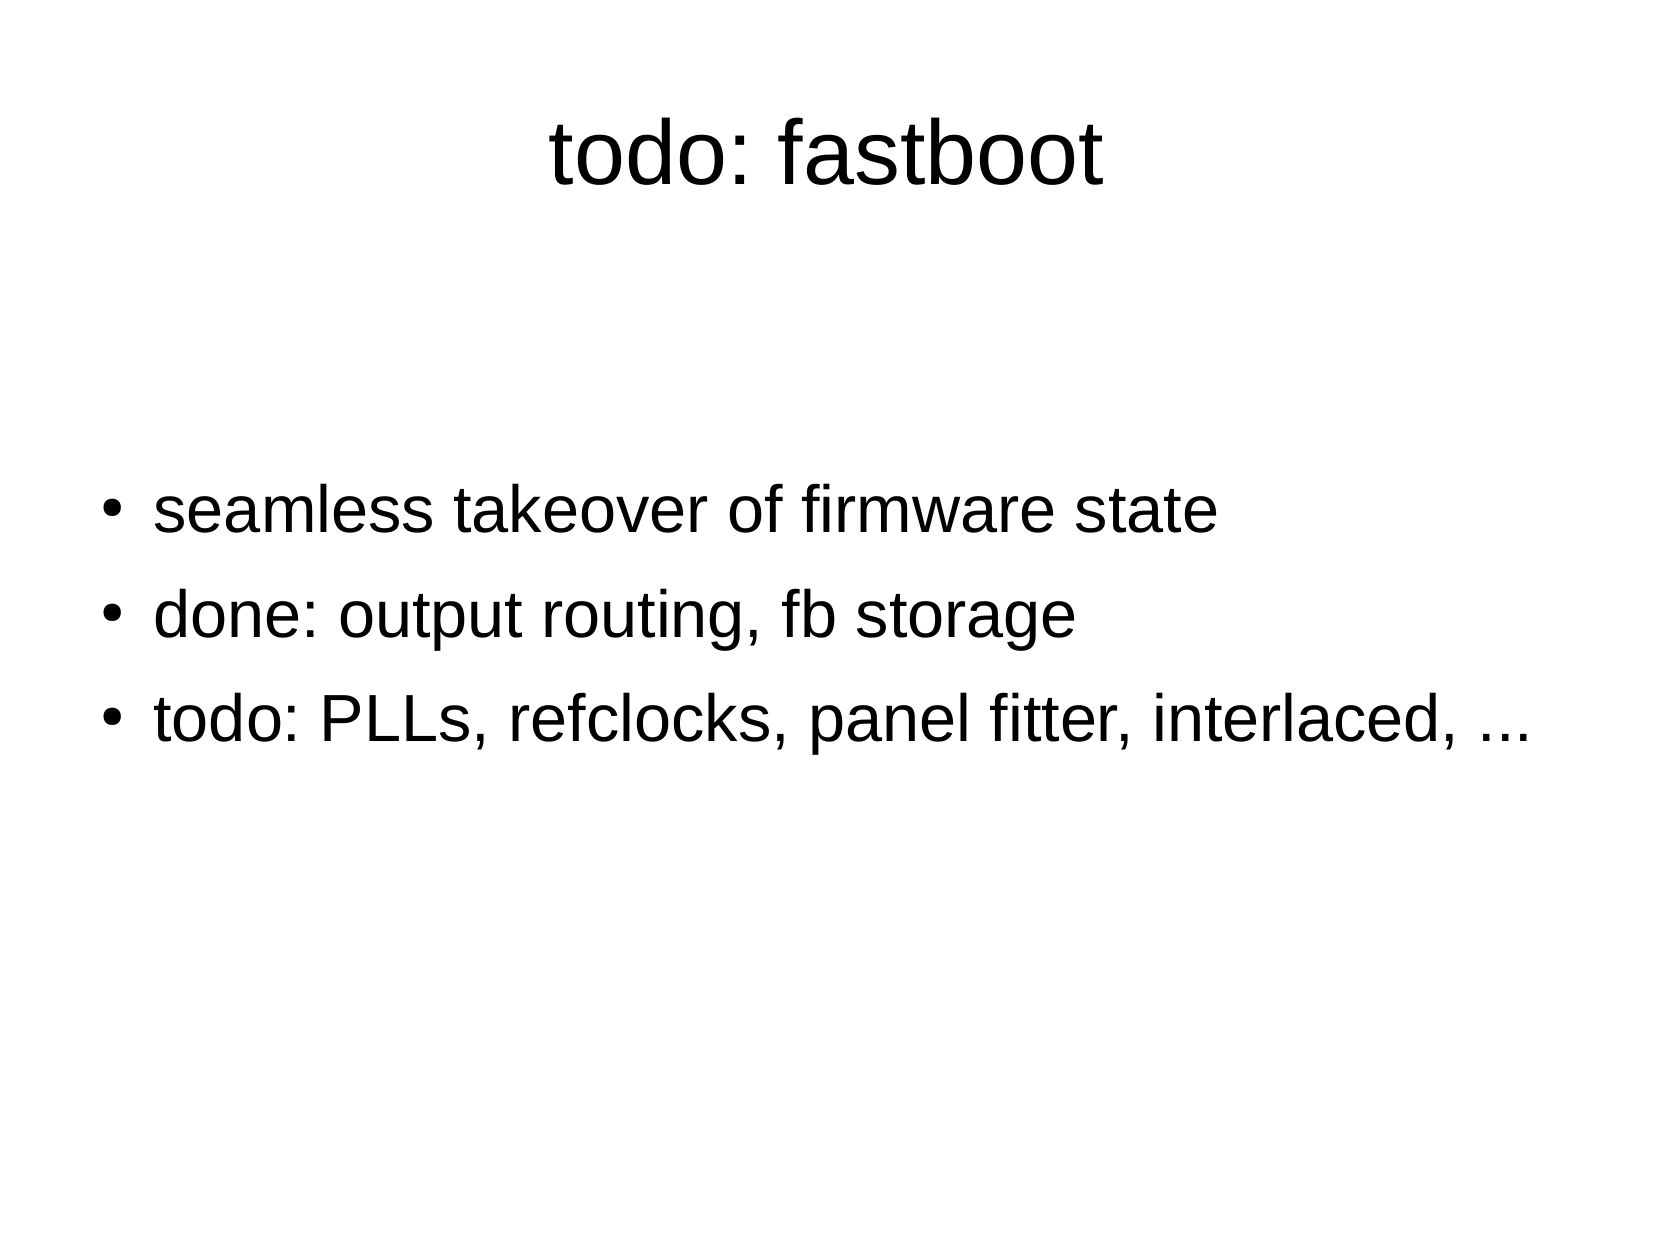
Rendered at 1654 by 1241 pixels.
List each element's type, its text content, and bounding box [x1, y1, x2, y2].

title todo: fastboot [82, 49, 1571, 257]
list seamless takeover of firmware state done: output routing, fb storage todo: PLLs, refclocks, panel fitter, interlaced, ... [82, 472, 1571, 1109]
